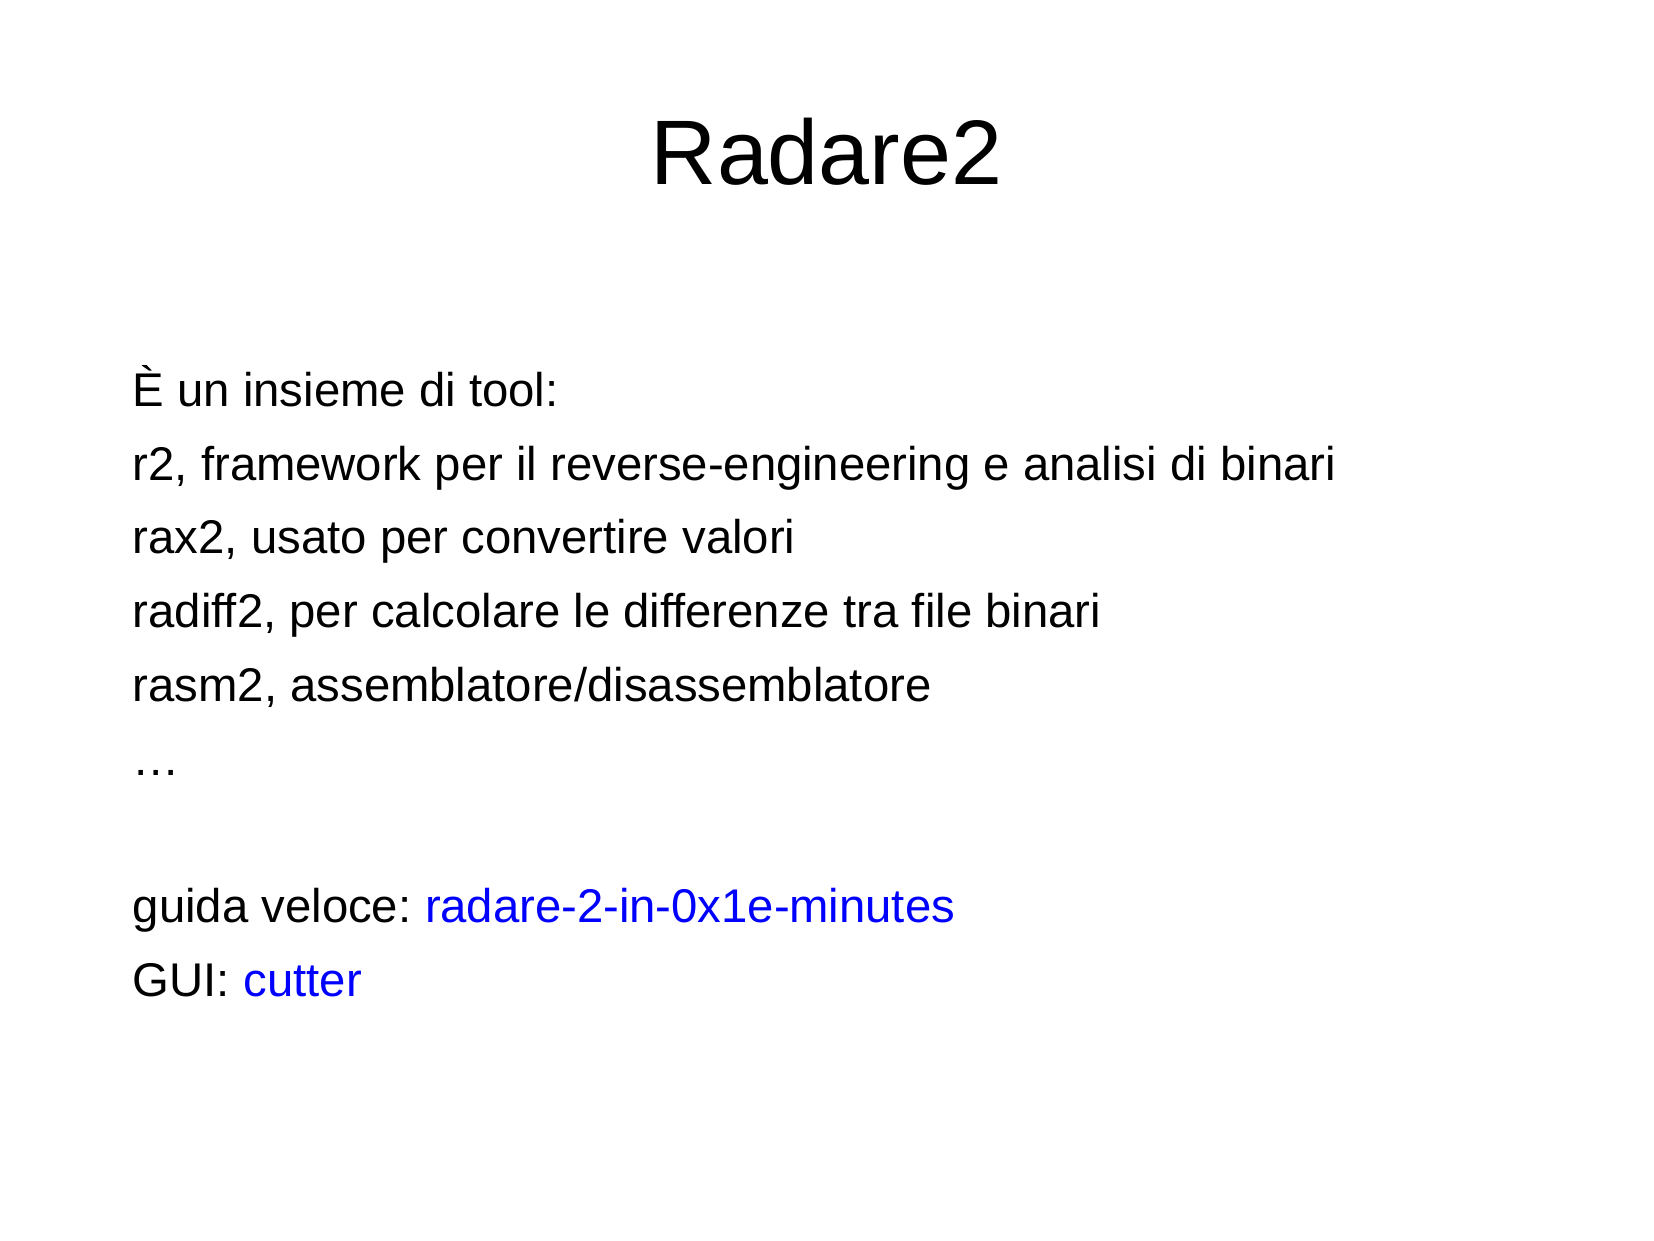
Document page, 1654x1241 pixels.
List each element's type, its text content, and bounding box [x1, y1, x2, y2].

list È un insieme di tool: r2, framework per il reverse-engineering e analisi di binari rax2, usato per convertire valori radiff2, per calcolare le differenze tra file binari rasm2, assemblatore/disassemblatore … guida veloce: radare-2-in-0x1e-minutes GUI: cutter [82, 290, 1571, 1010]
title Radare2 [82, 49, 1571, 257]
